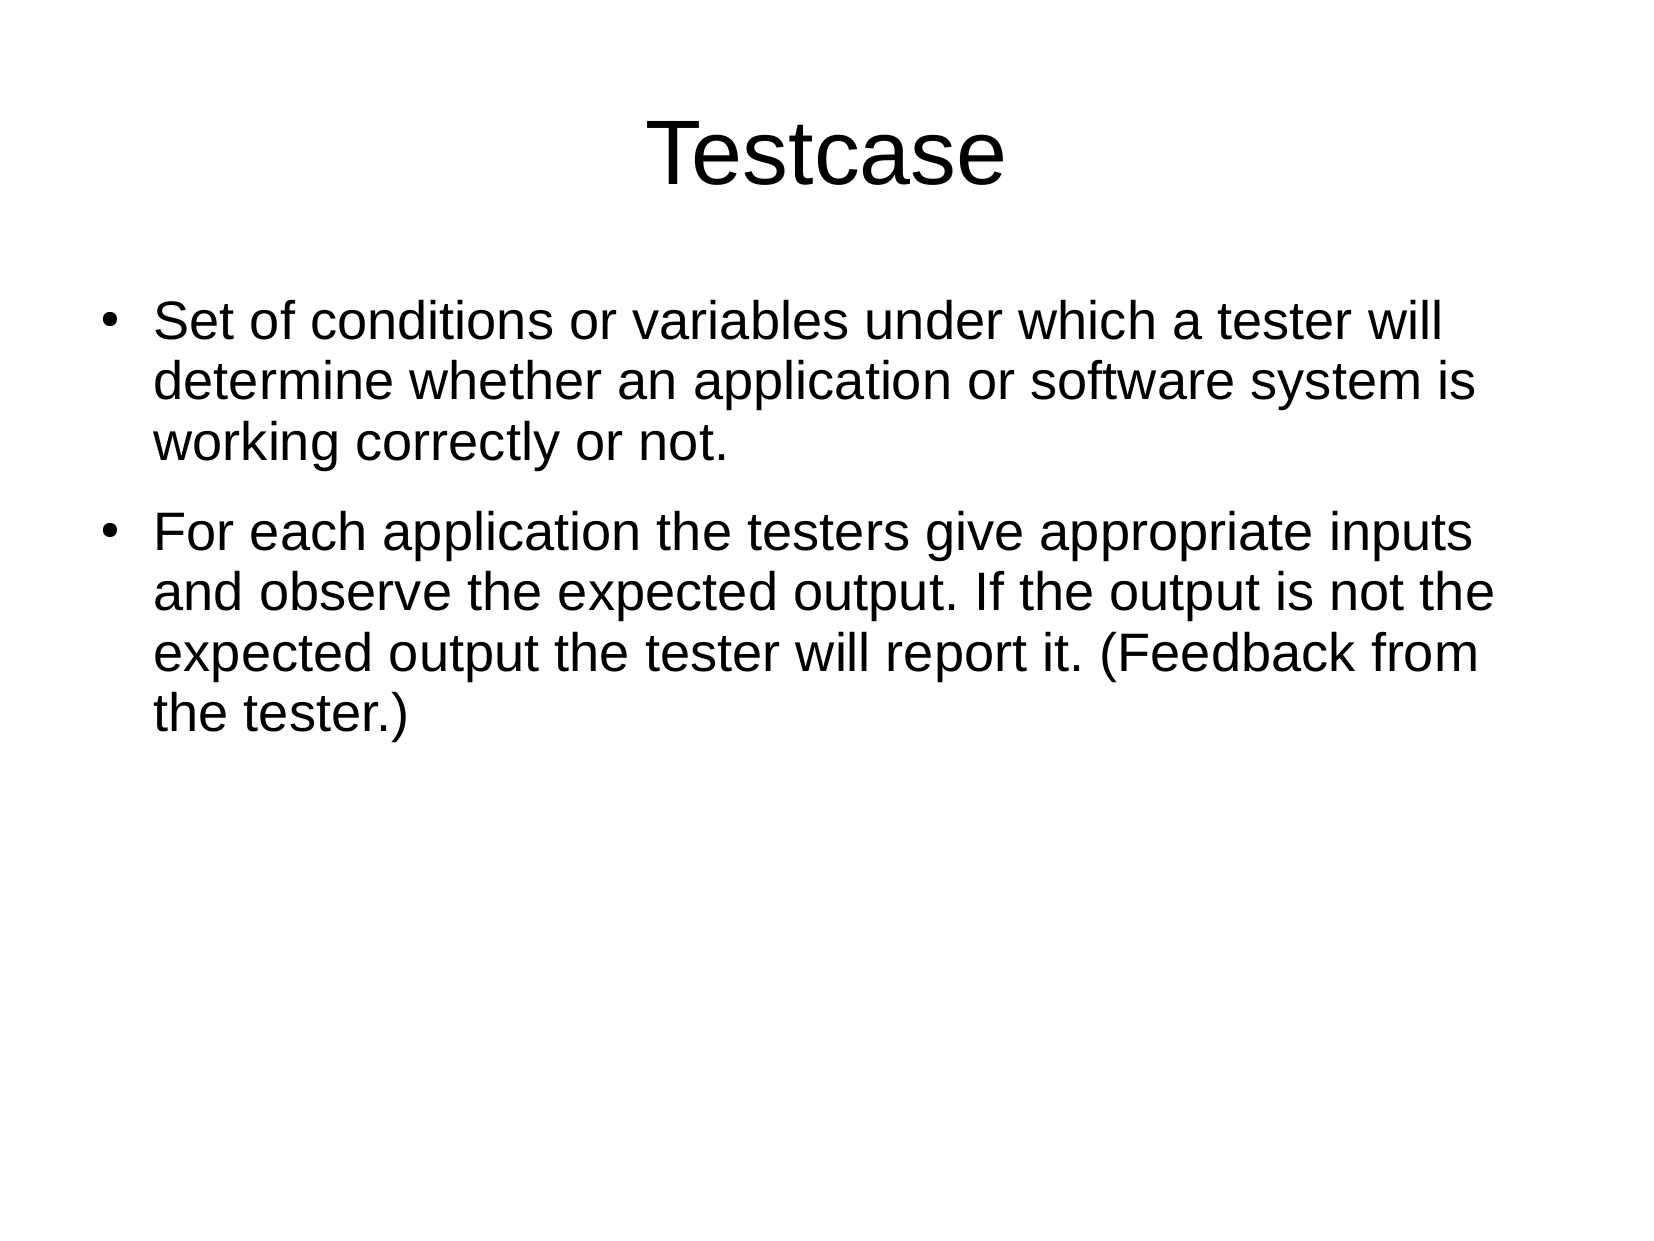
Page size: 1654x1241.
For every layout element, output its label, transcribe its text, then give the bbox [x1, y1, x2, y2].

title Testcase [82, 56, 1571, 250]
list Set of conditions or variables under which a tester will determine whether an application or software system is working correctly or not. For each application the testers give appropriate inputs and observe the expected output. If the output is not the expected output the tester will report it. (Feedback from the tester.) [82, 290, 1571, 1109]
